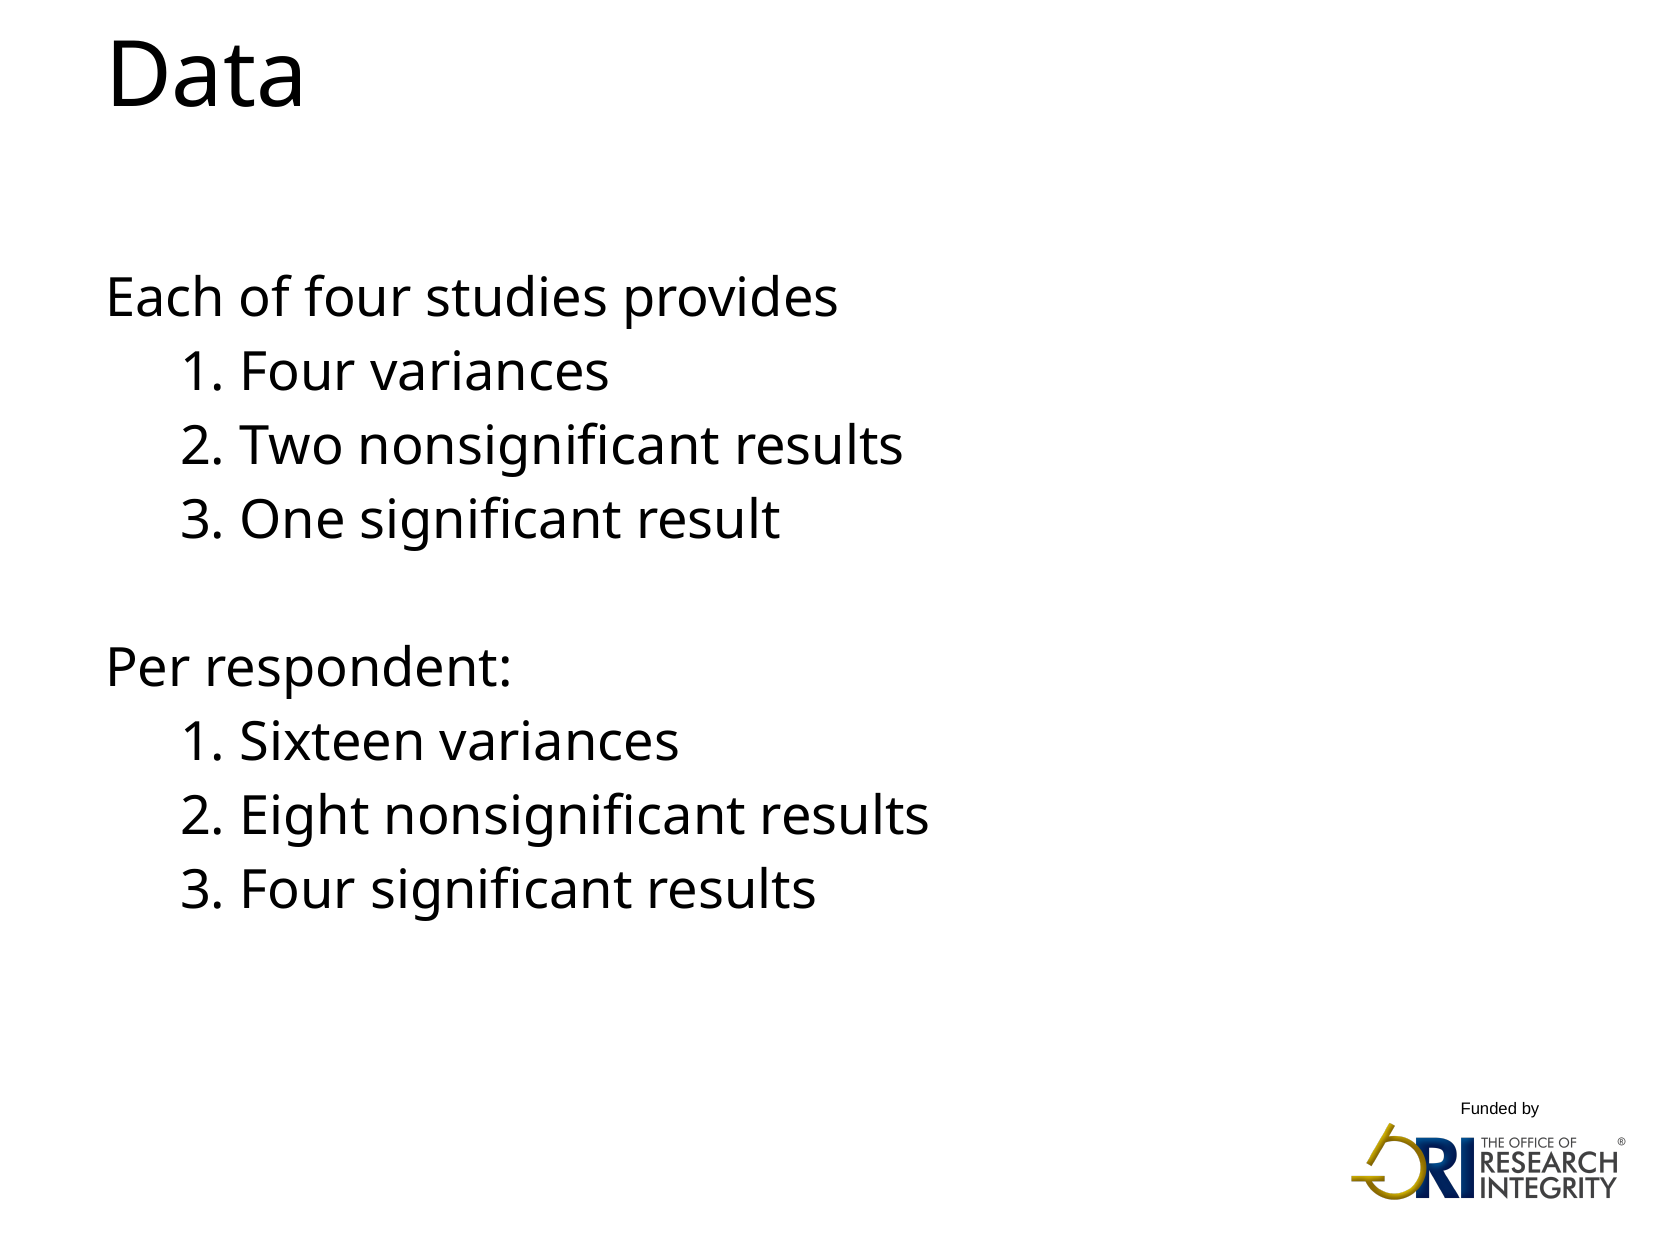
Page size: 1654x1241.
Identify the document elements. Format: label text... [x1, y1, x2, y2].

text_box Funded by [1380, 1091, 1621, 1126]
picture [1341, 1110, 1636, 1216]
title Data Each of four studies provides 1. Four variances 2. Two nonsignificant results 3. One significant result Per respondent: 1. Sixteen variances 2. Eight nonsignificant results 3. Four significant results [105, 61, 1594, 872]
